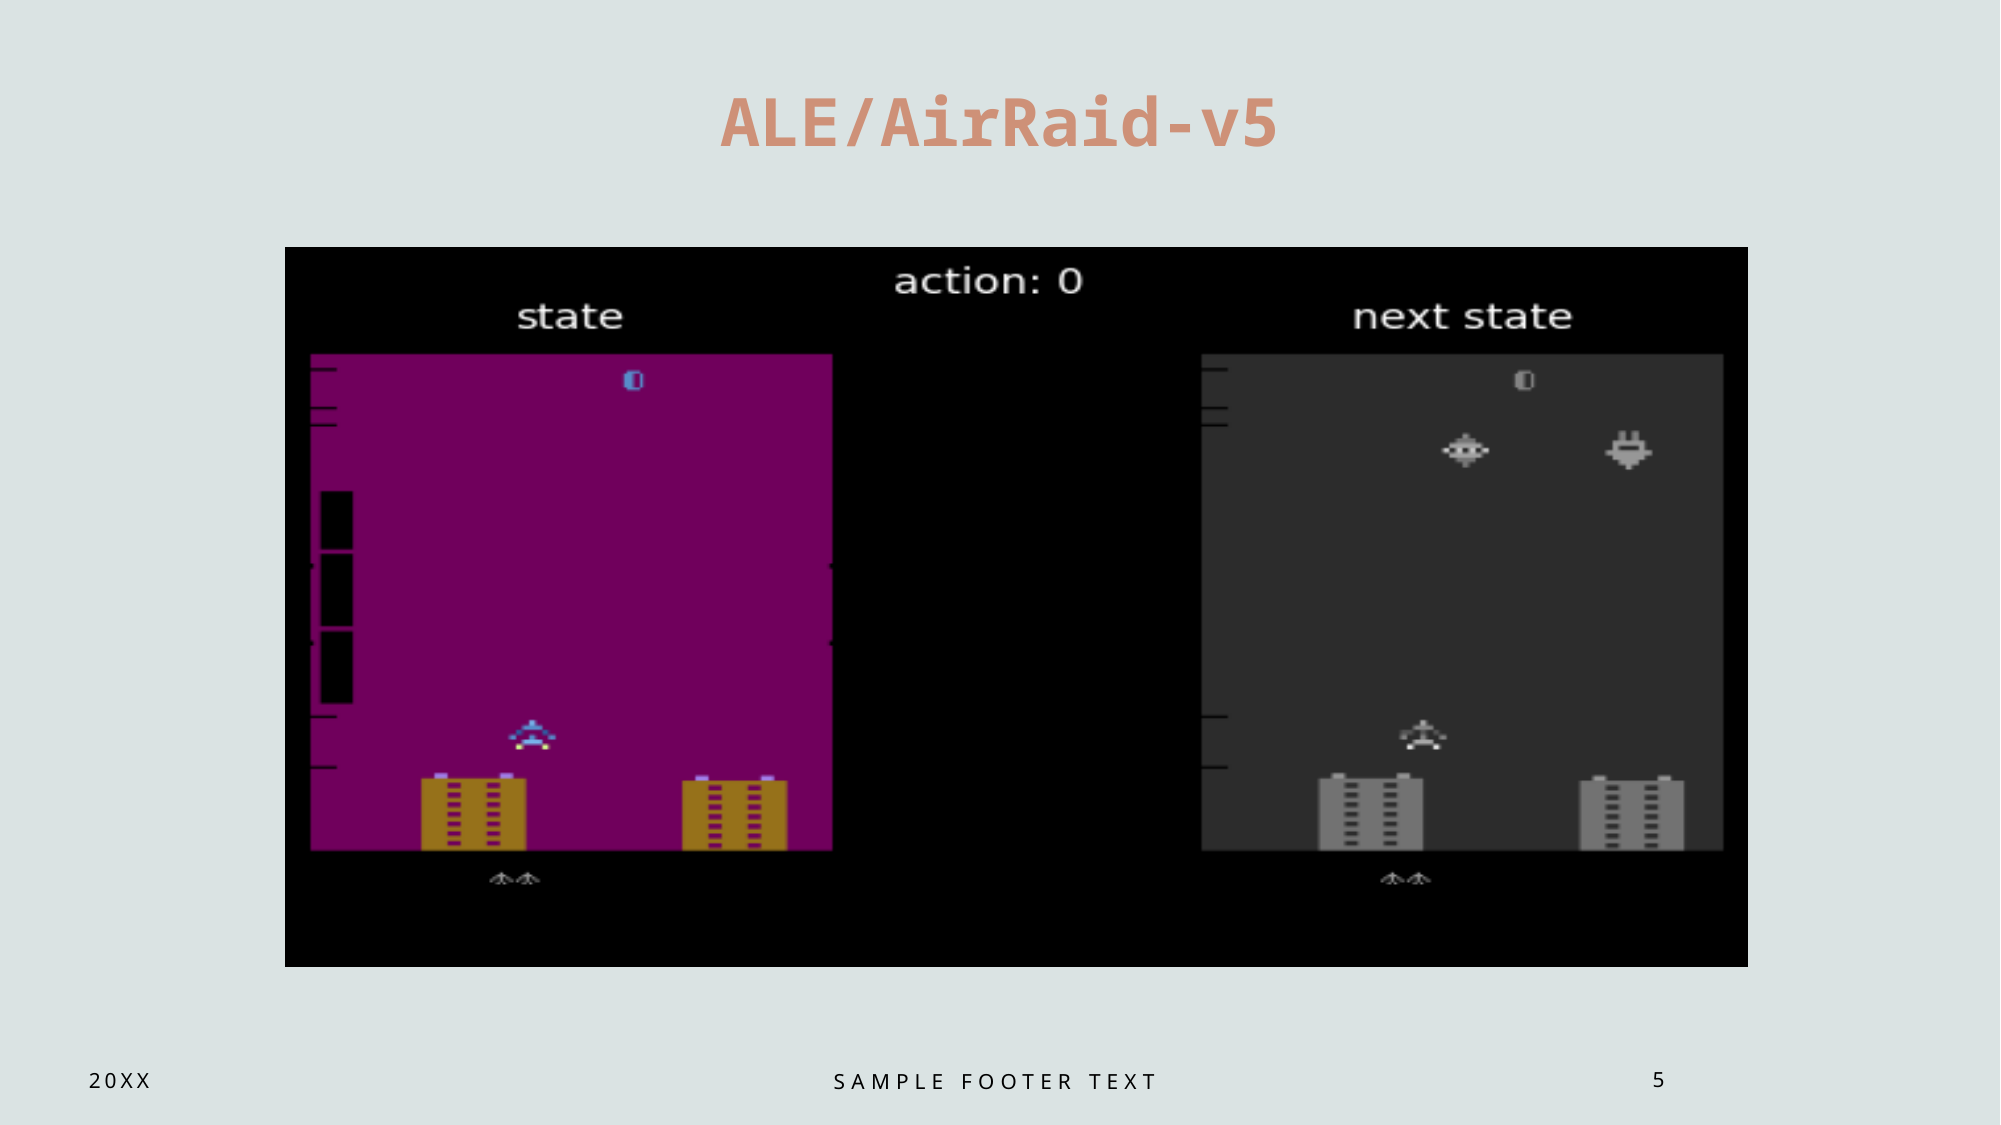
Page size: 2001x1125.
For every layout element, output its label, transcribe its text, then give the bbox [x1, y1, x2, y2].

picture [285, 247, 1748, 967]
text_box [1637, 1042, 1927, 1119]
text_box 20XX [73, 1042, 363, 1119]
title ALE/AirRaid-v5 [162, 64, 1838, 248]
text_box Sample Footer Text [451, 1042, 1549, 1119]
